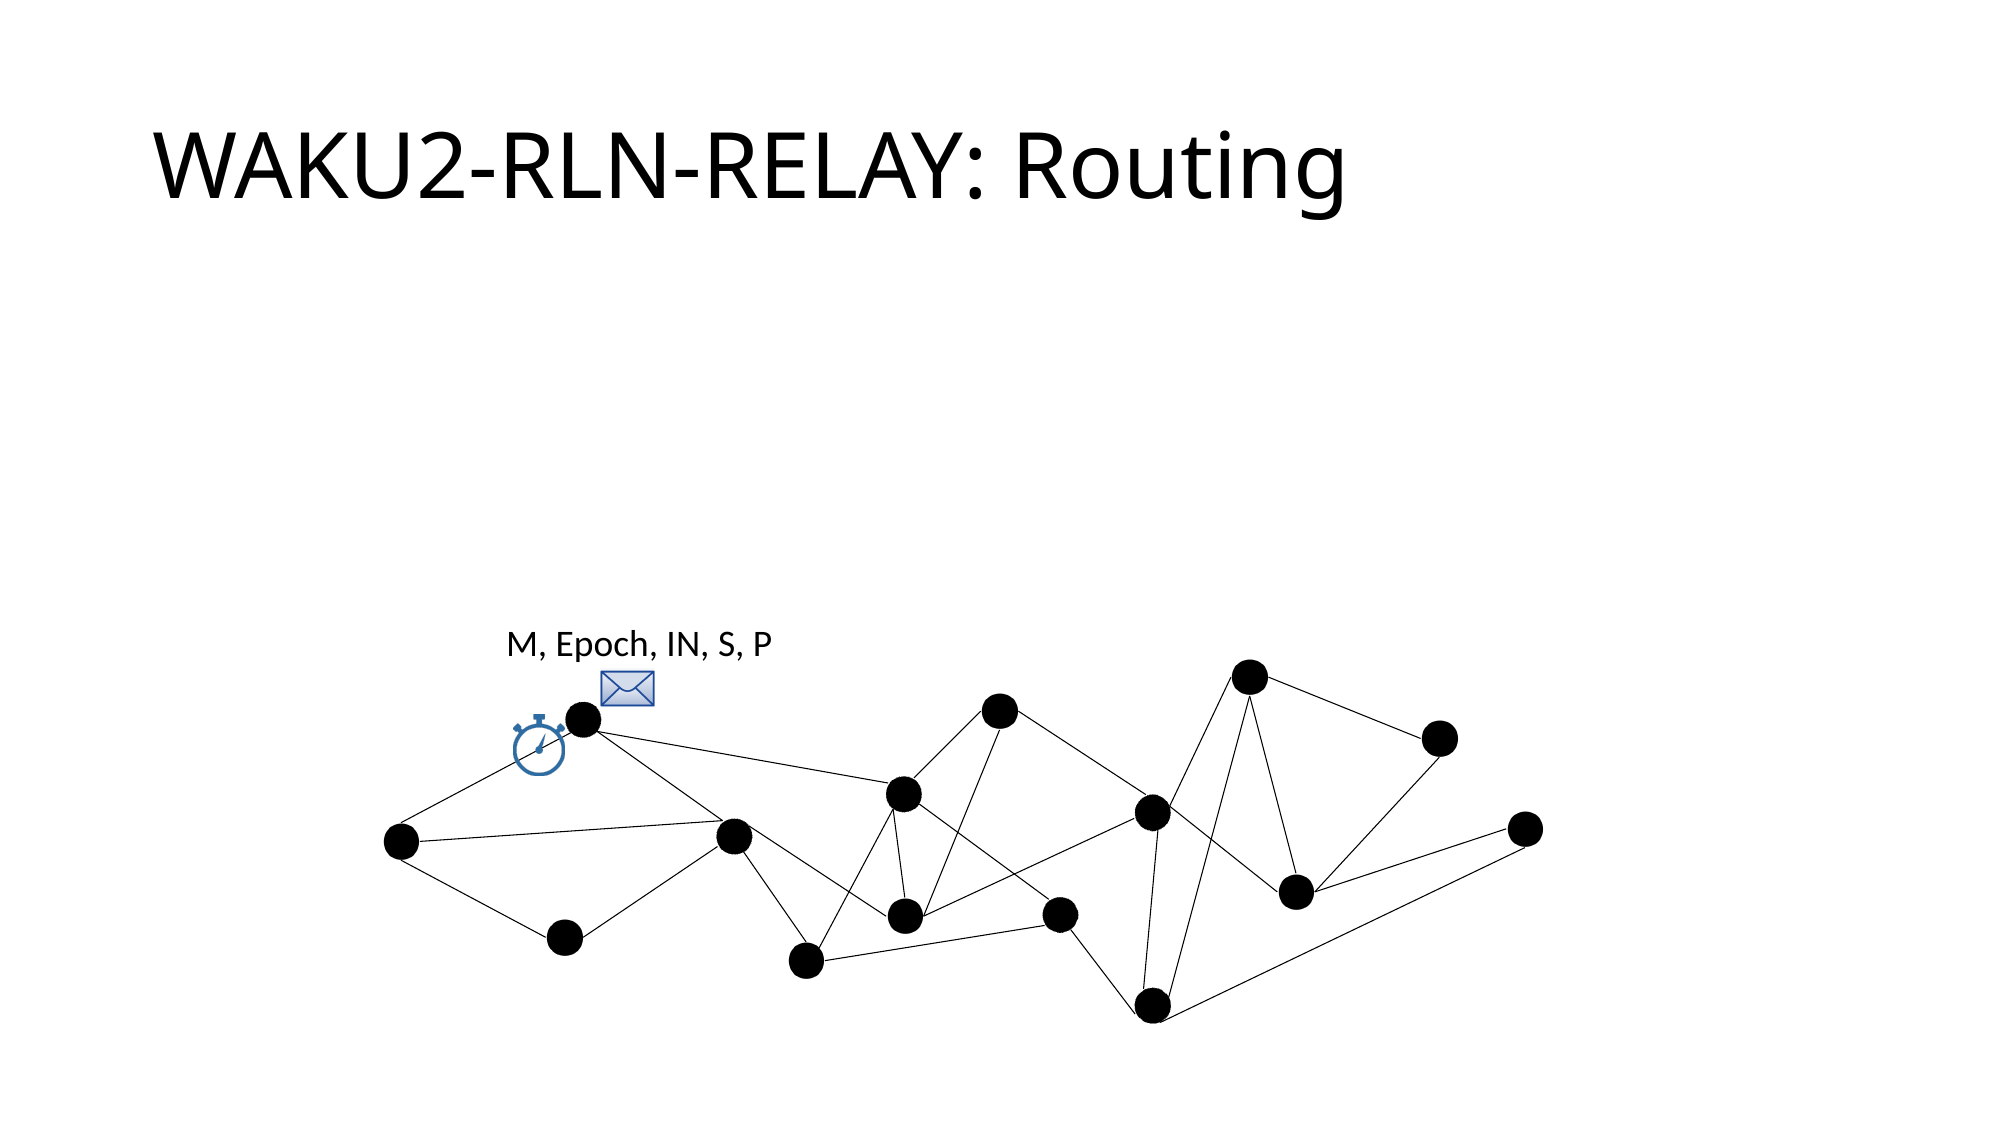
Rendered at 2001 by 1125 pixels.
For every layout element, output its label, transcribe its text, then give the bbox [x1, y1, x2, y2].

text_box M, Epoch, IN, S, P [491, 611, 788, 671]
picture [545, 918, 584, 957]
picture [877, 767, 930, 820]
picture [1033, 888, 1086, 941]
picture [1420, 719, 1459, 758]
title WAKU2-RLN-RELAY: Routing [137, 59, 1863, 278]
picture [513, 671, 655, 776]
picture [1128, 788, 1176, 837]
picture [886, 897, 924, 935]
picture [1230, 658, 1269, 696]
picture [1506, 810, 1544, 848]
picture [1126, 980, 1177, 1031]
picture [707, 810, 760, 863]
picture [1277, 873, 1315, 911]
picture [980, 692, 1019, 730]
picture [787, 941, 825, 980]
picture [382, 822, 420, 861]
